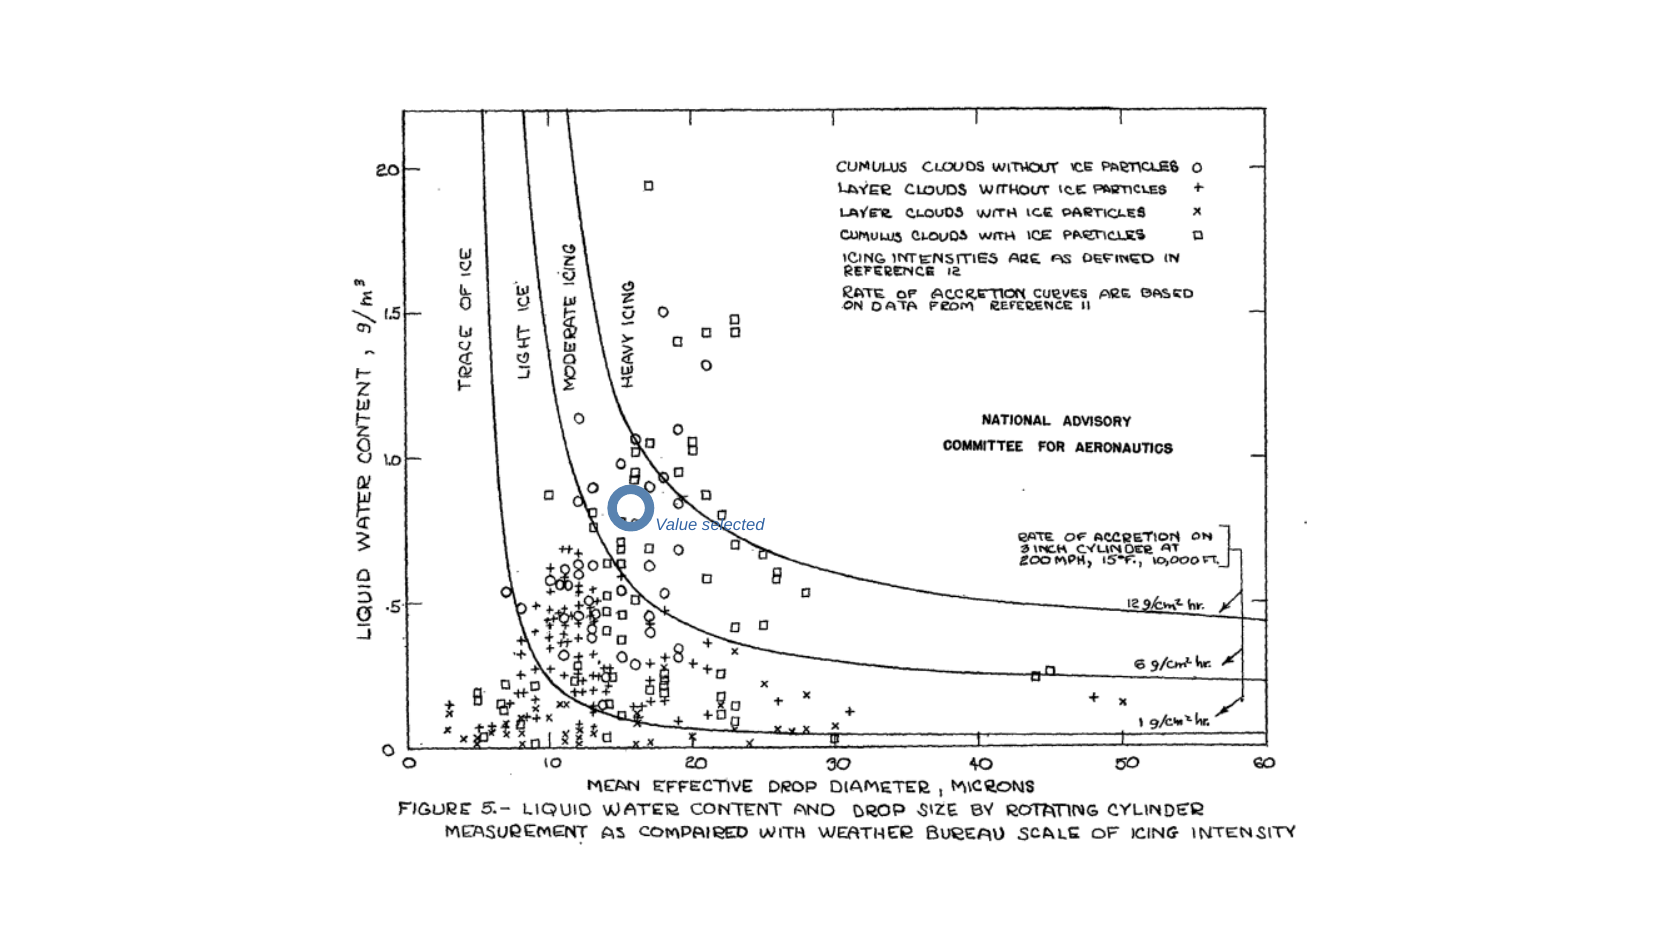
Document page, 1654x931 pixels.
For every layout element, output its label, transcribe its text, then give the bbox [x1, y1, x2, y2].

picture [314, 53, 1337, 875]
text_box Value selected [640, 507, 835, 561]
